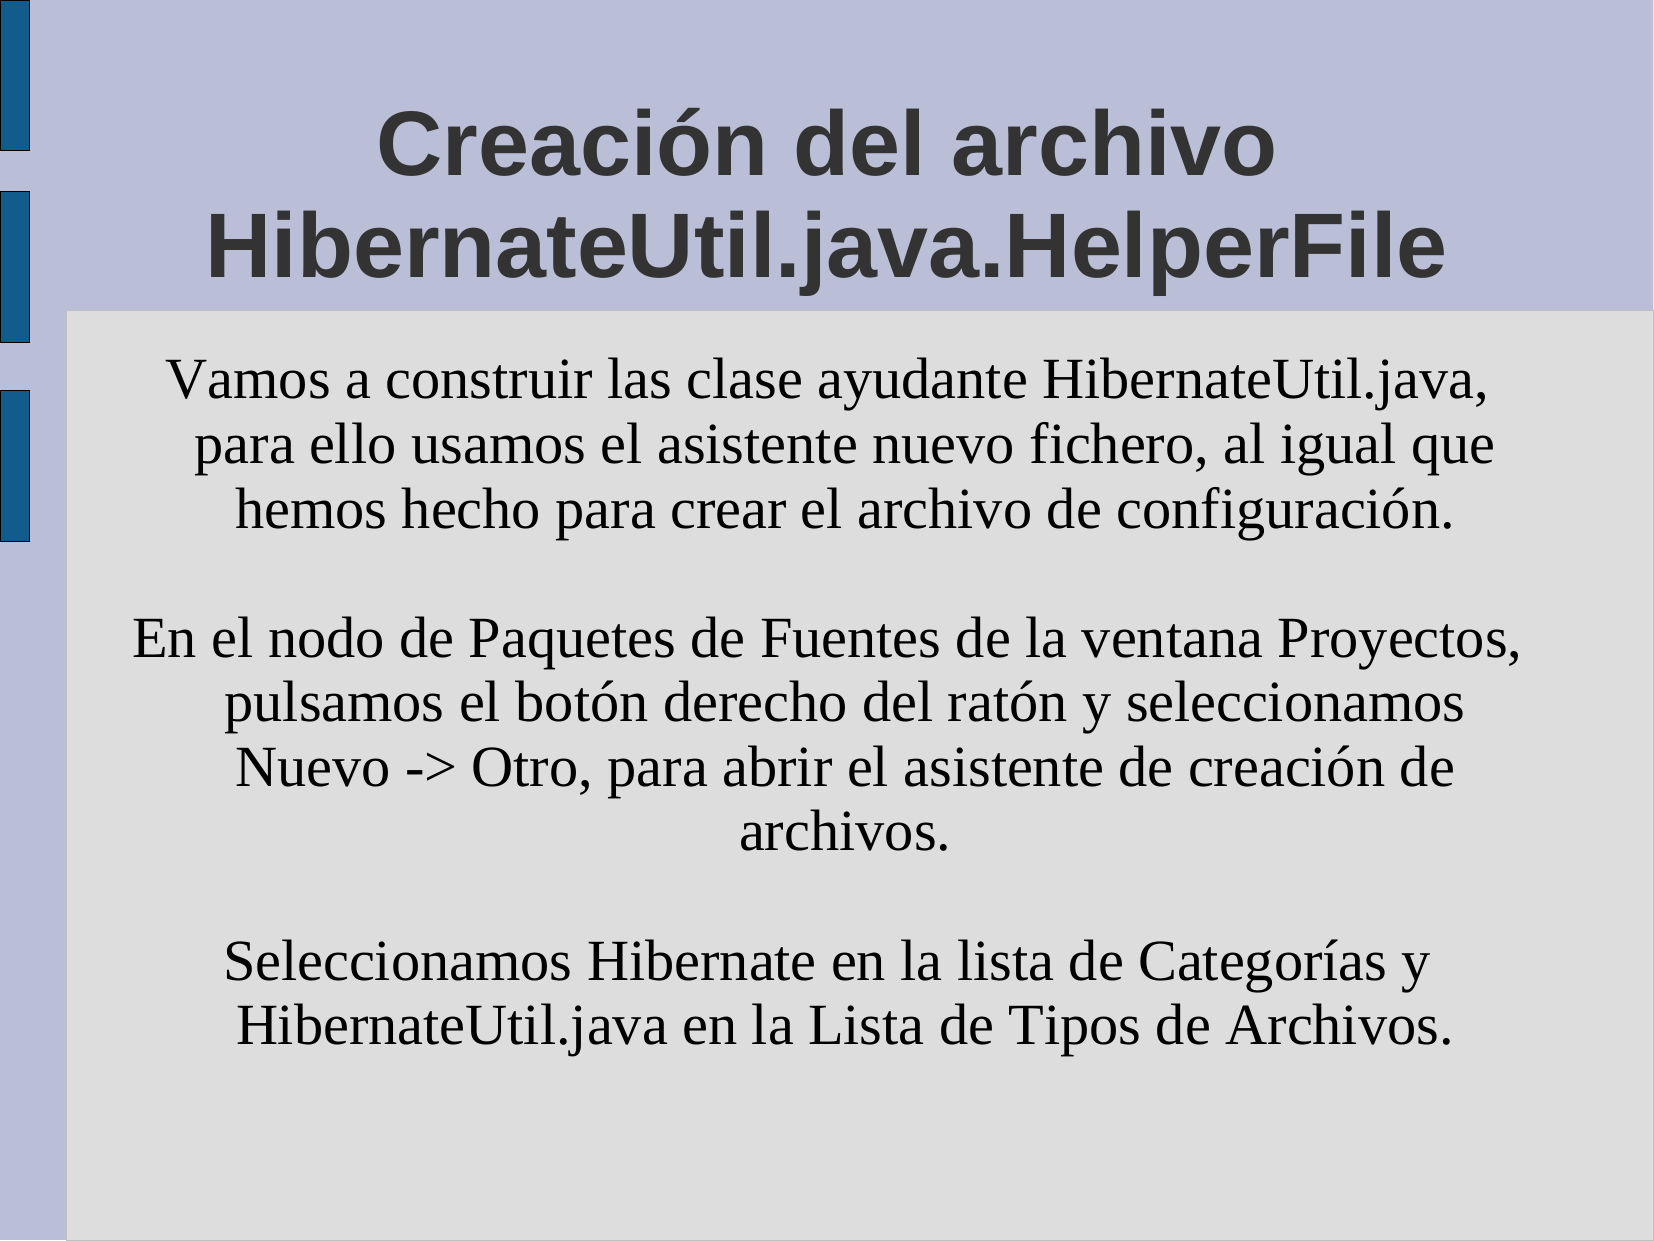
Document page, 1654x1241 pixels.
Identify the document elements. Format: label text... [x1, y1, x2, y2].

title Creación del archivo HibernateUtil.java.HelperFile [121, 92, 1534, 298]
subtitle Vamos a construir las clase ayudante HibernateUtil.java, para ello usamos el asistente nuevo fichero, al igual que hemos hecho para crear el archivo de configuración. En el nodo de Paquetes de Fuentes de la ventana Proyectos, pulsamos el botón derecho del ratón y seleccionamos Nuevo -> Otro, para abrir el asistente de creación de archivos. Seleccionamos Hibernate en la lista de Categorías y HibernateUtil.java en la Lista de Tipos de Archivos. [121, 318, 1534, 1086]
